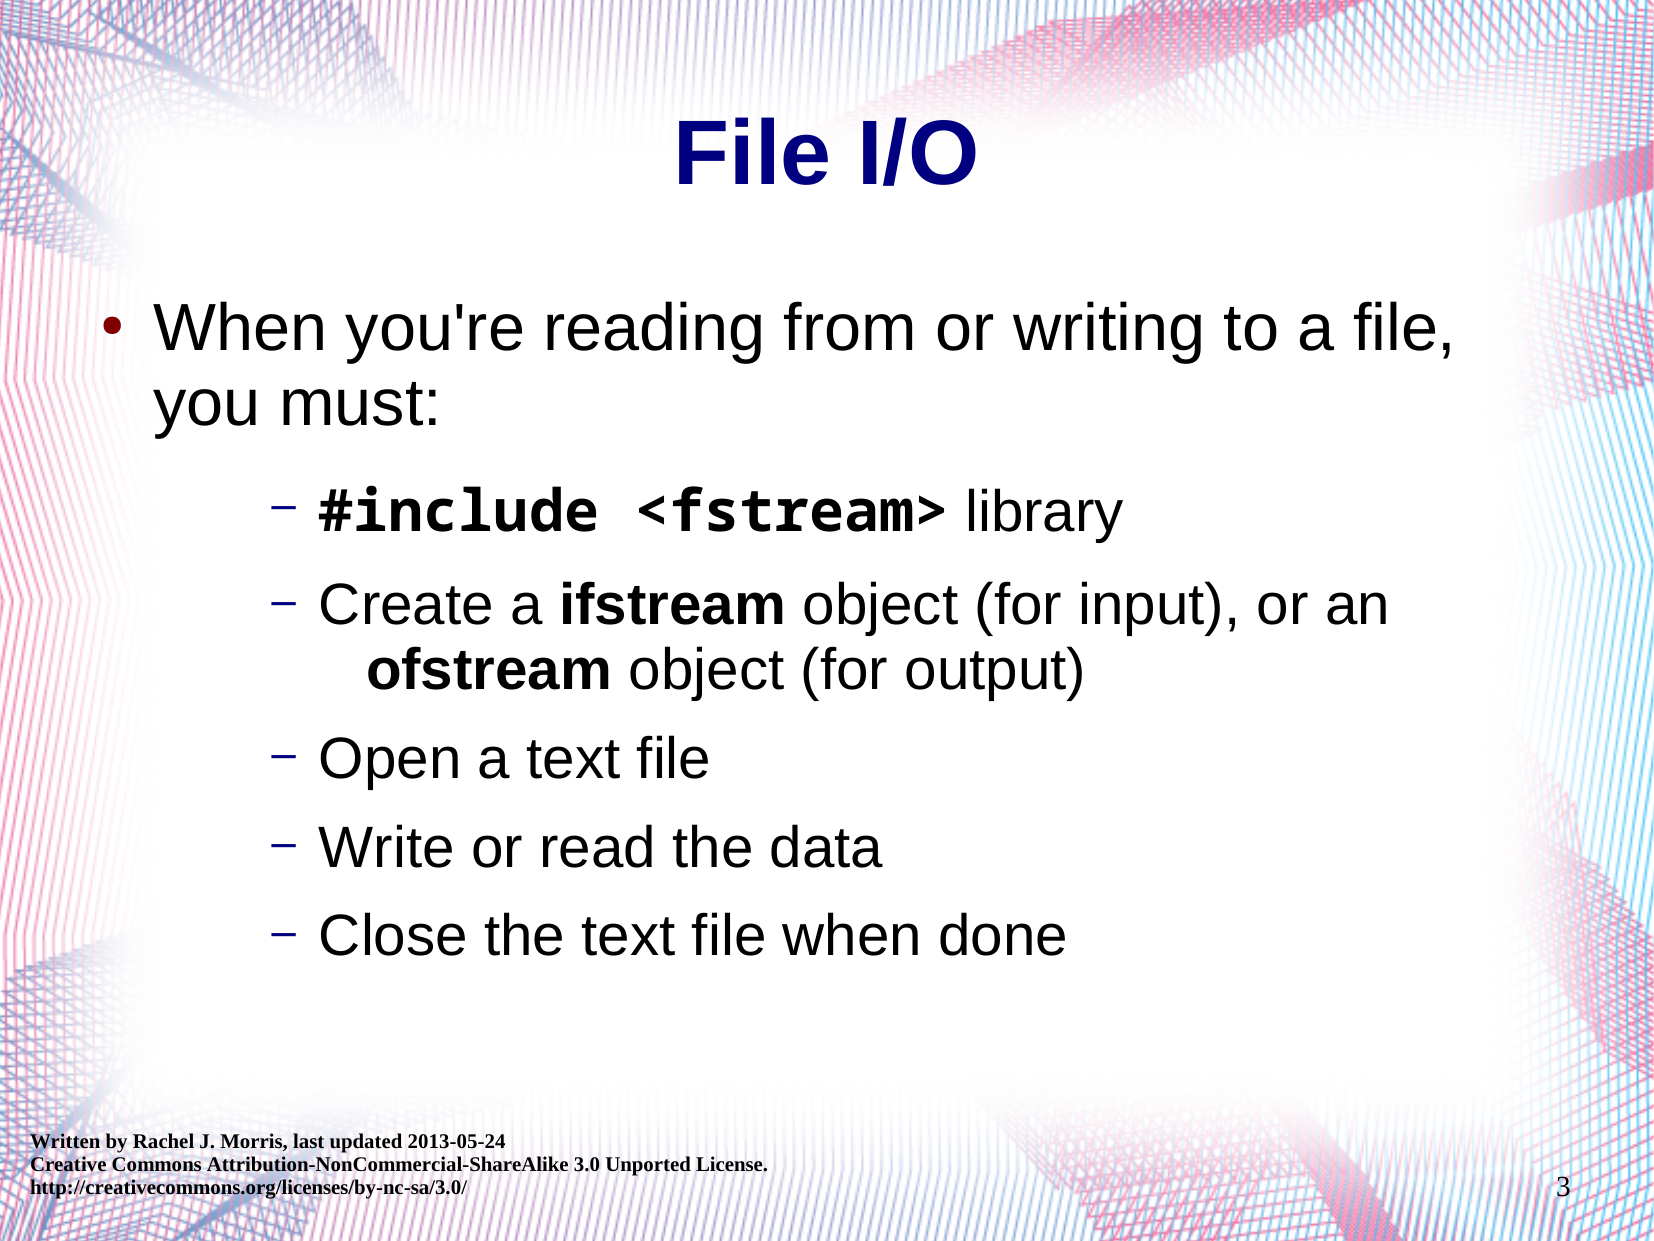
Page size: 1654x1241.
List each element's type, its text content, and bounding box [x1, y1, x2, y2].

list When you're reading from or writing to a file, you must: #include <fstream> library Create a ifstream object (for input), or an ofstream object (for output) Open a text file Write or read the data Close the text file when done [82, 290, 1571, 1010]
picture [0, 0, 1654, 1241]
title File I/O [82, 49, 1571, 257]
